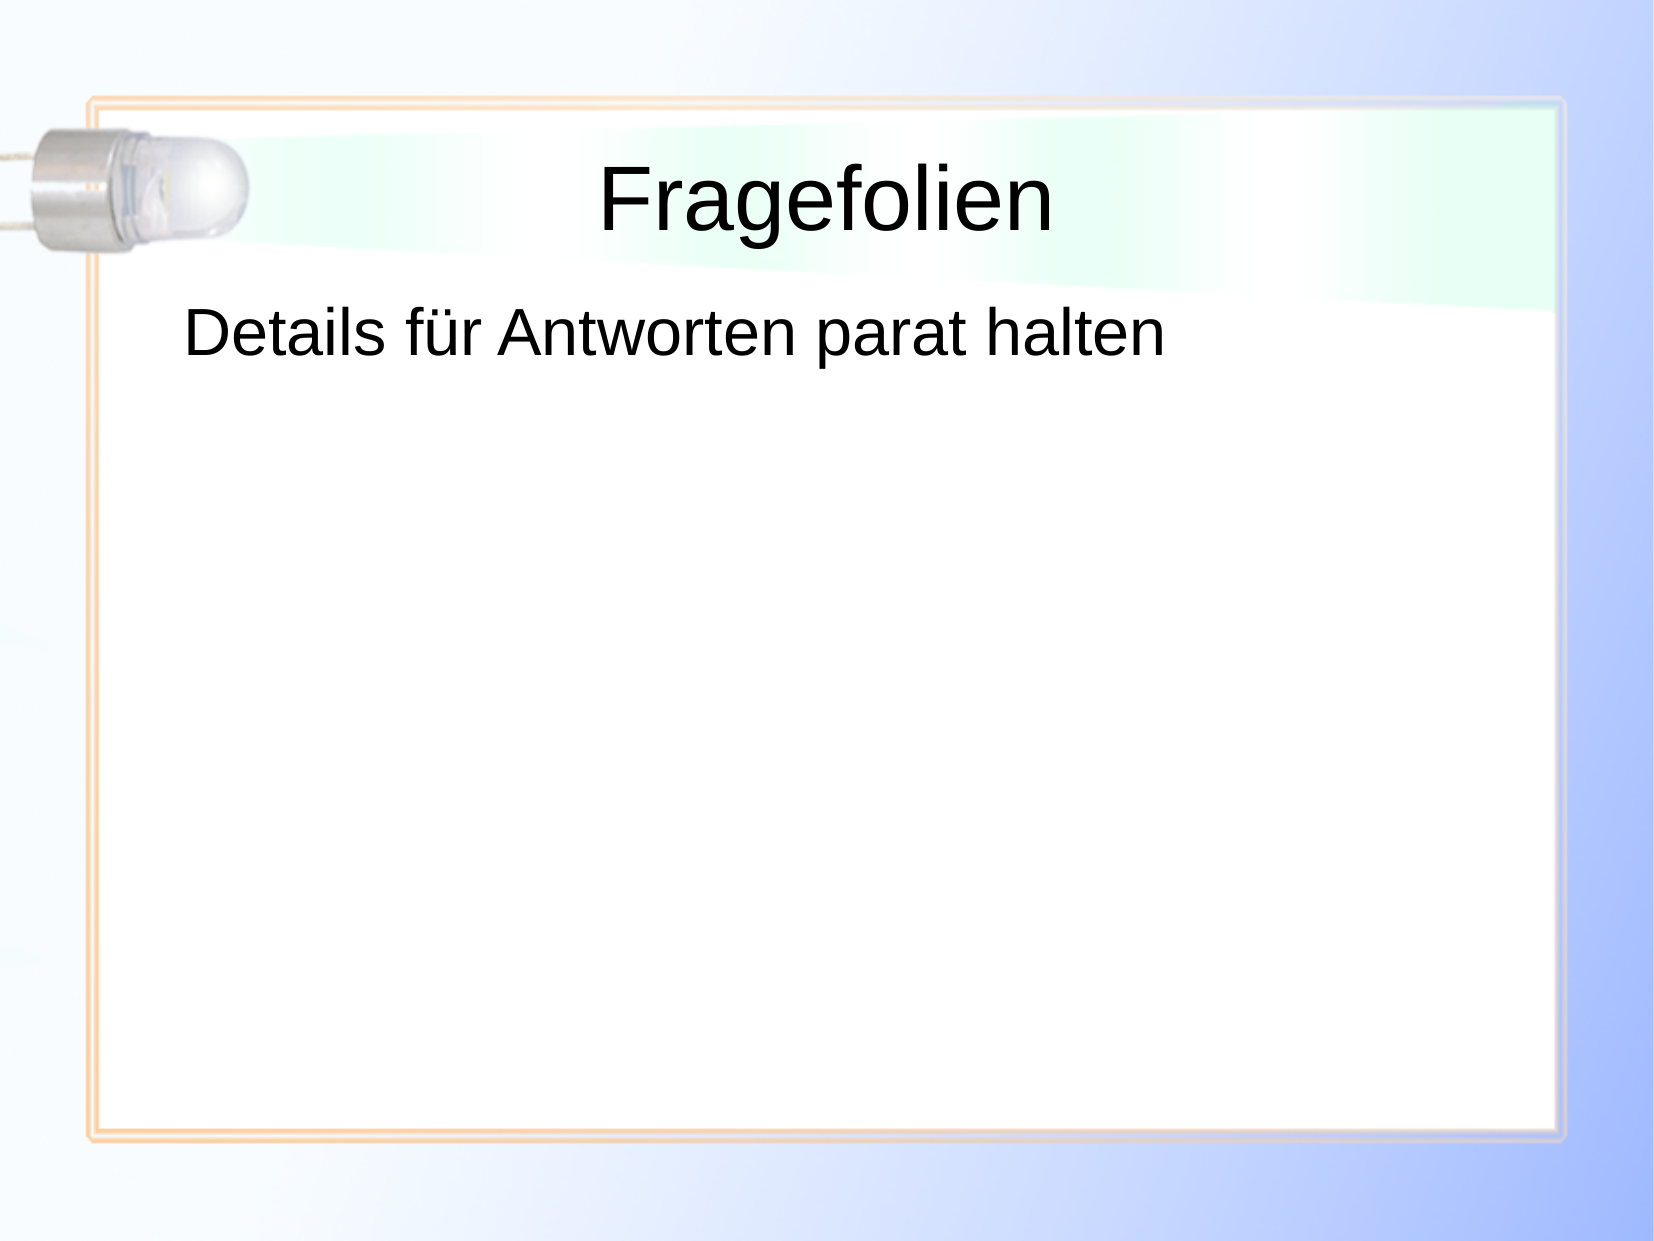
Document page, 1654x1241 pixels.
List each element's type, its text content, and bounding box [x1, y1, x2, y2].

picture [0, 0, 1654, 1241]
title Fragefolien [82, 102, 1571, 296]
list Details für Antworten parat halten [112, 295, 1548, 1142]
